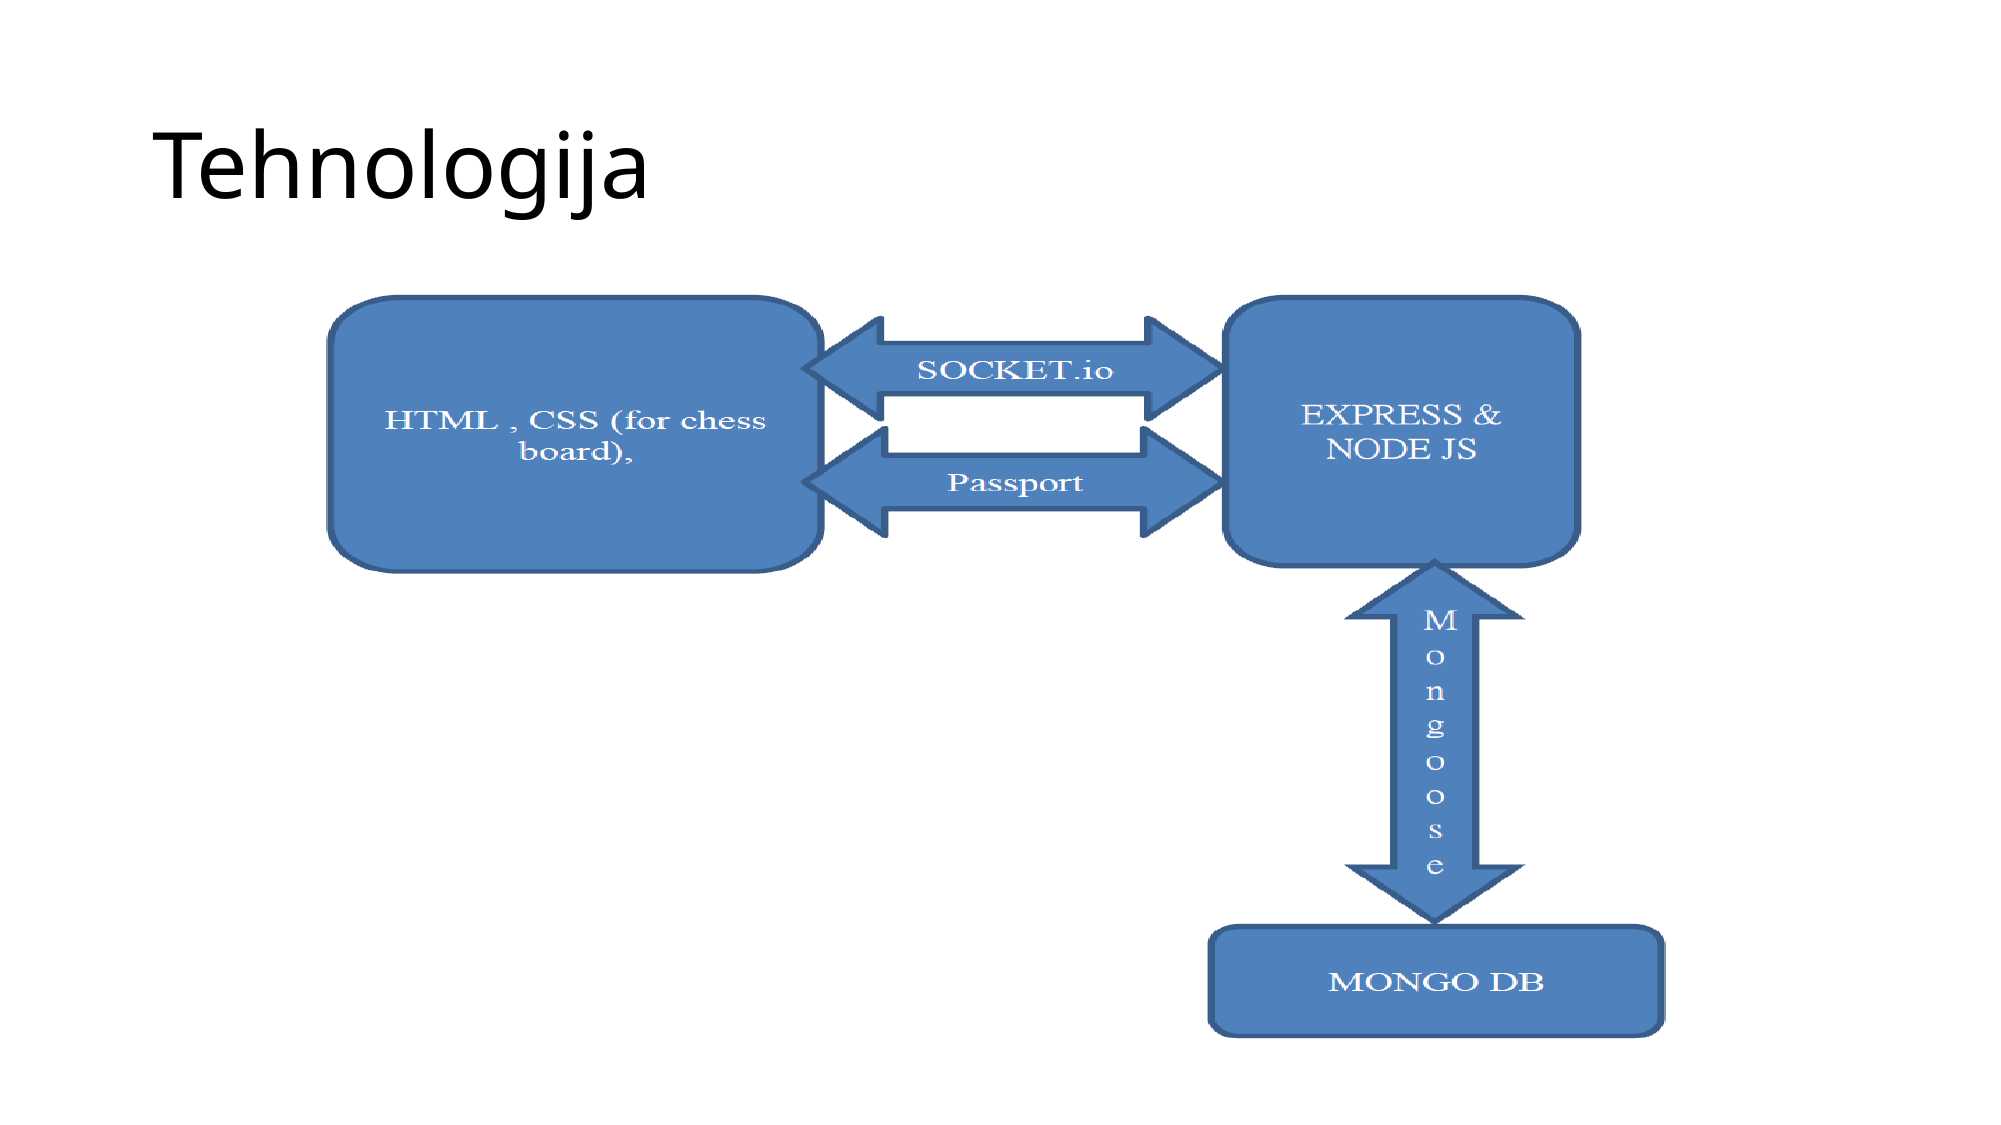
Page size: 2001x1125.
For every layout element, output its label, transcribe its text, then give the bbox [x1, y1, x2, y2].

title Tehnologija [137, 59, 1863, 278]
picture [189, 264, 1797, 1051]
